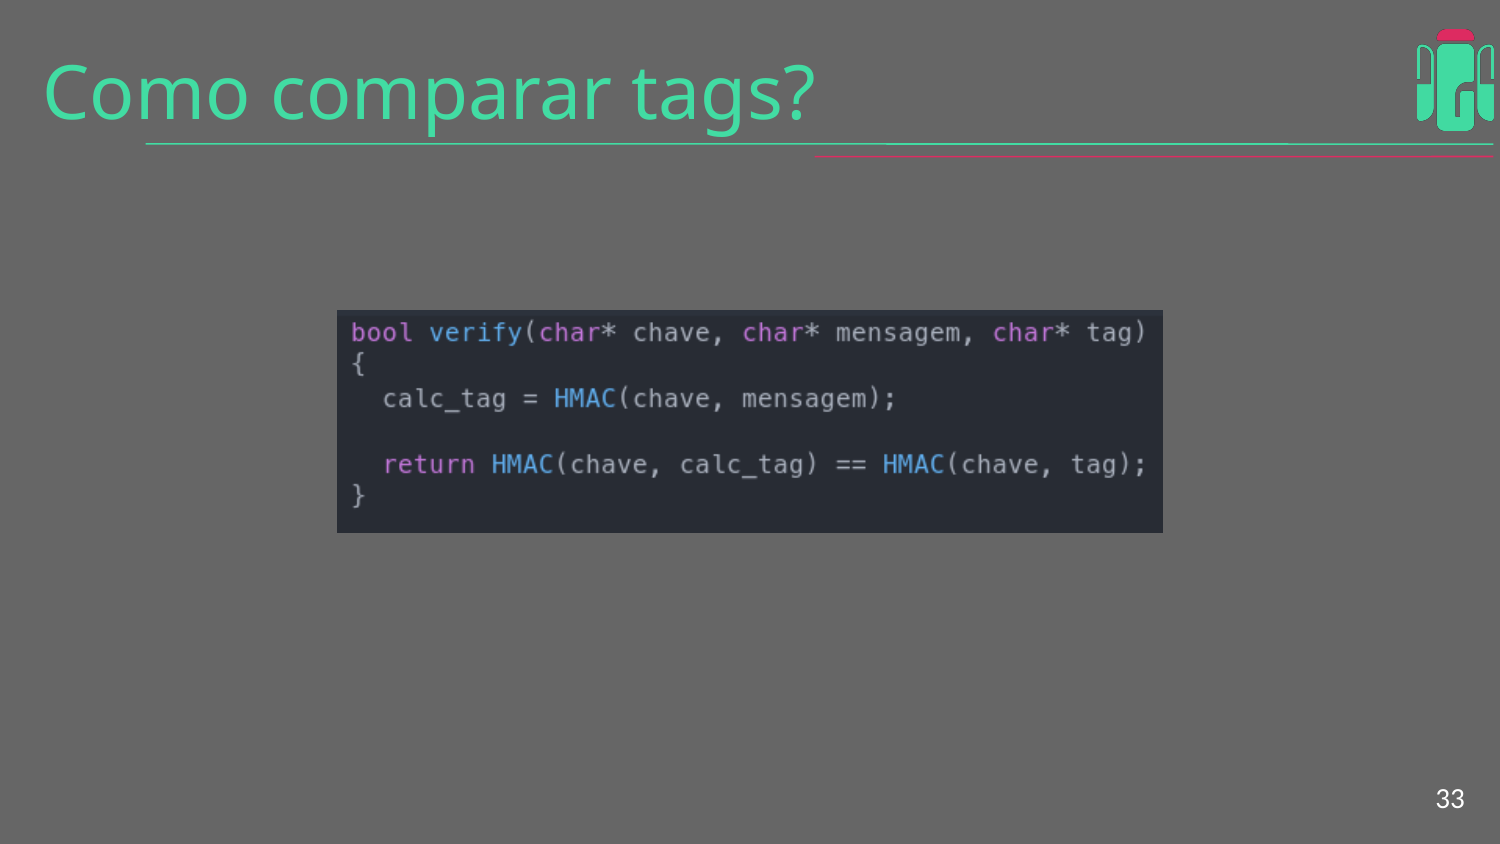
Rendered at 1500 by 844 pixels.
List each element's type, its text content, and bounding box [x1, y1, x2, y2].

picture [337, 310, 1163, 533]
title Como comparar tags? [27, 29, 1374, 131]
slide_number <number> [1389, 764, 1480, 830]
picture [1417, 29, 1494, 131]
